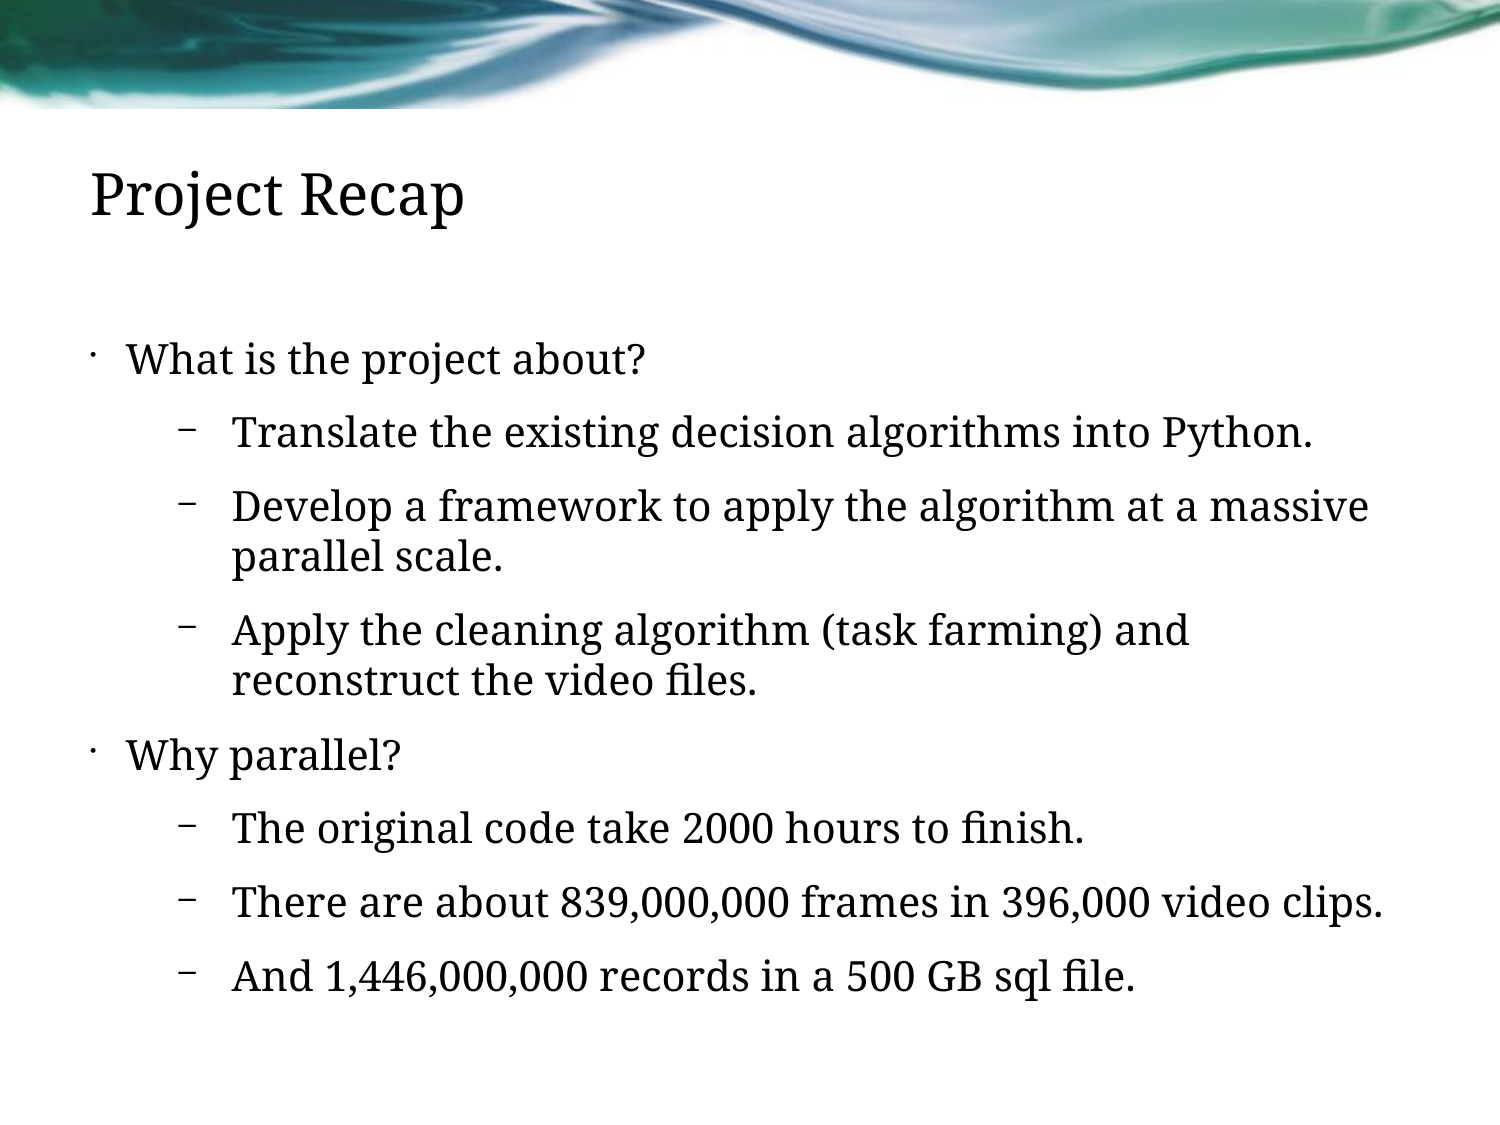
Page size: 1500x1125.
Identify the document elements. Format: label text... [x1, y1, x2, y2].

picture [1, 0, 1500, 109]
list What is the project about? Translate the existing decision algorithms into Python. Develop a framework to apply the algorithm at a massive parallel scale. Apply the cleaning algorithm (task farming) and reconstruct the video files. Why parallel? The original code take 2000 hours to finish. There are about 839,000,000 frames in 396,000 video clips. And 1,446,000,000 records in a 500 GB sql file. [75, 299, 1418, 1005]
title Project Recap [75, 149, 838, 299]
